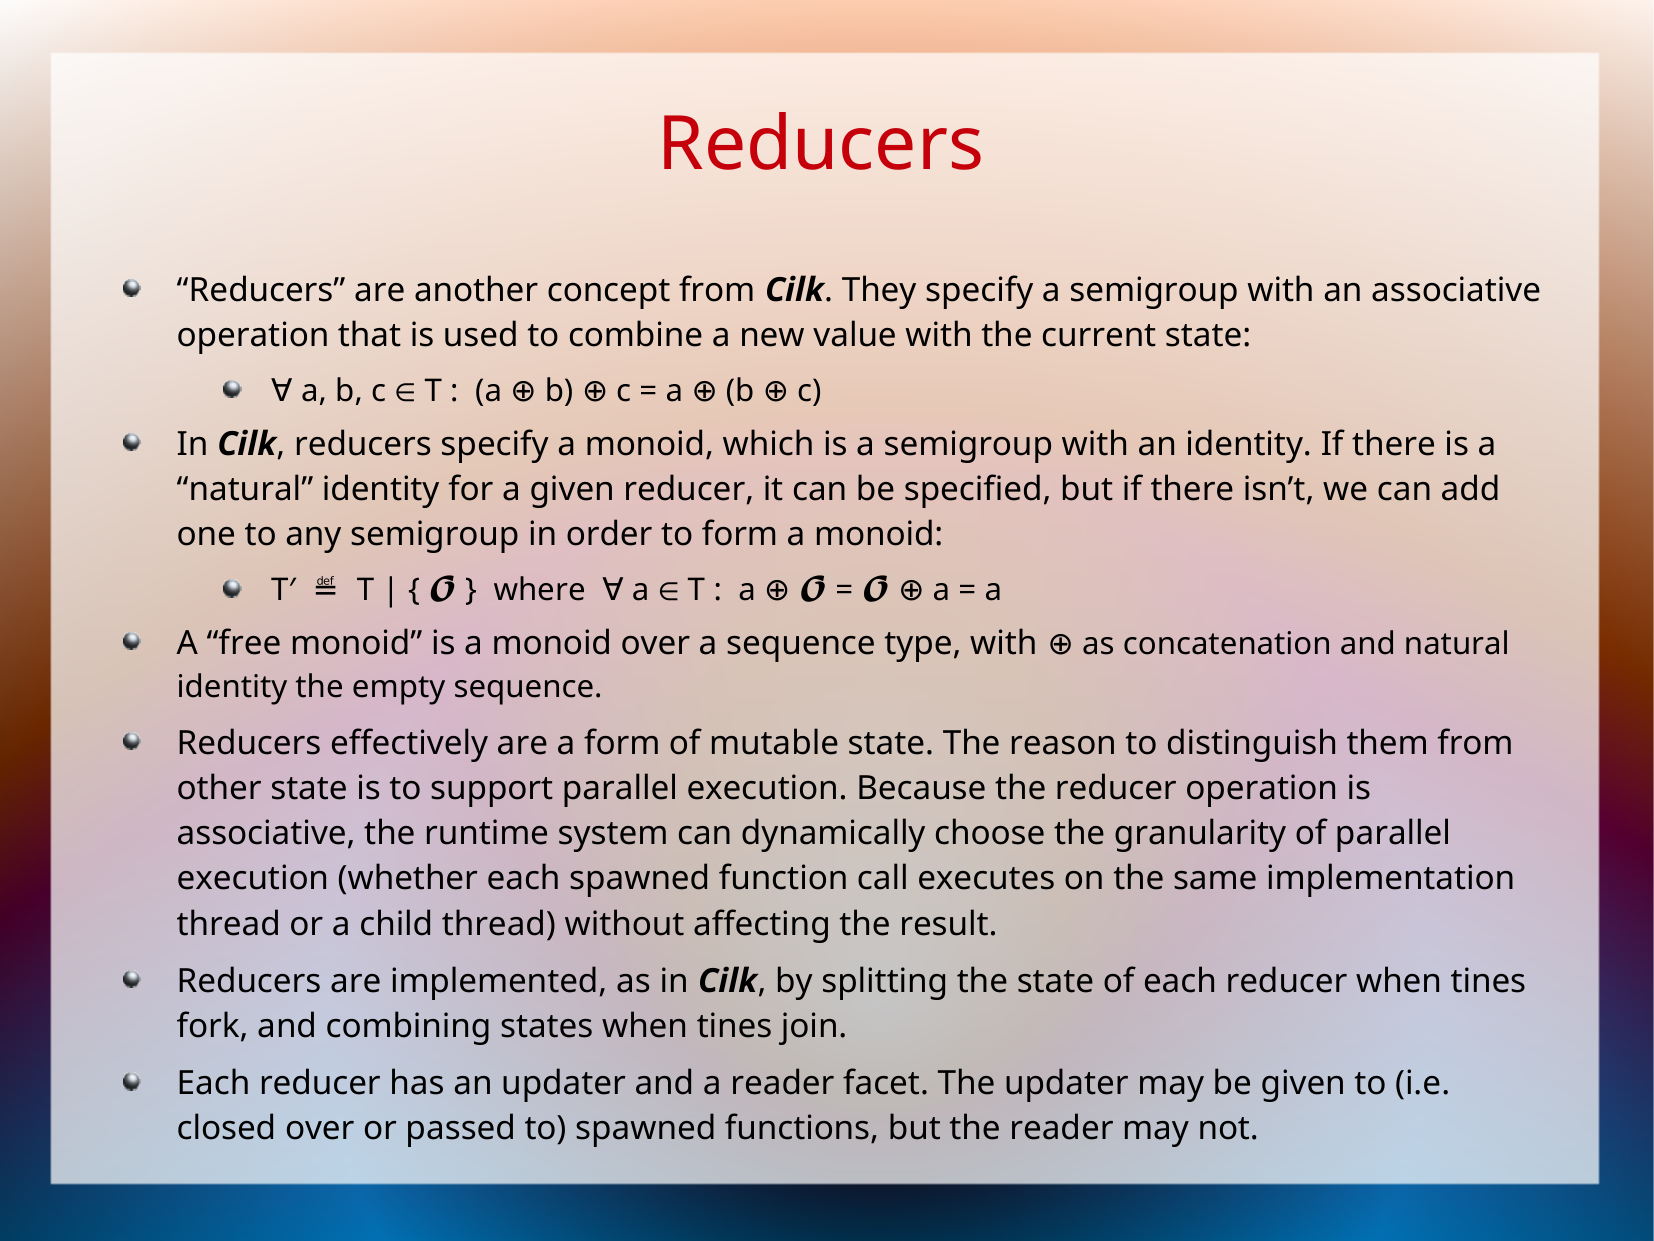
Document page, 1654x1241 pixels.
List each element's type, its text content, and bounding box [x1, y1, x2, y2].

list “Reducers” are another concept from Cilk. They specify a semigroup with an associative operation that is used to combine a new value with the current state: ∀ a, b, c ∈ T : (a ⊕ b) ⊕ c = a ⊕ (b ⊕ c) In Cilk, reducers specify a monoid, which is a semigroup with an identity. If there is a “natural” identity for a given reducer, it can be specified, but if there isn’t, we can add one to any semigroup in order to form a monoid: T′ ≝ T | { 𝓞 } where ∀ a ∈ T : a ⊕ 𝓞 = 𝓞 ⊕ a = a A “free monoid” is a monoid over a sequence type, with ⊕ as concatenation and natural identity the empty sequence. Reducers effectively are a form of mutable state. The reason to distinguish them from other state is to support parallel execution. Because the reducer operation is associative, the runtime system can dynamically choose the granularity of parallel execution (whether each spawned function call executes on the same implementation thread or a child thread) without affecting the result. Reducers are implemented, as in Cilk, by splitting the state of each reducer when tines fork, and combining states when tines join. Each reducer has an updater and a reader facet. The updater may be given to (i.e. closed over or passed to) spawned functions, but the reader may not. [105, 265, 1559, 1096]
picture [0, 0, 1654, 1241]
title Reducers [76, 43, 1565, 237]
